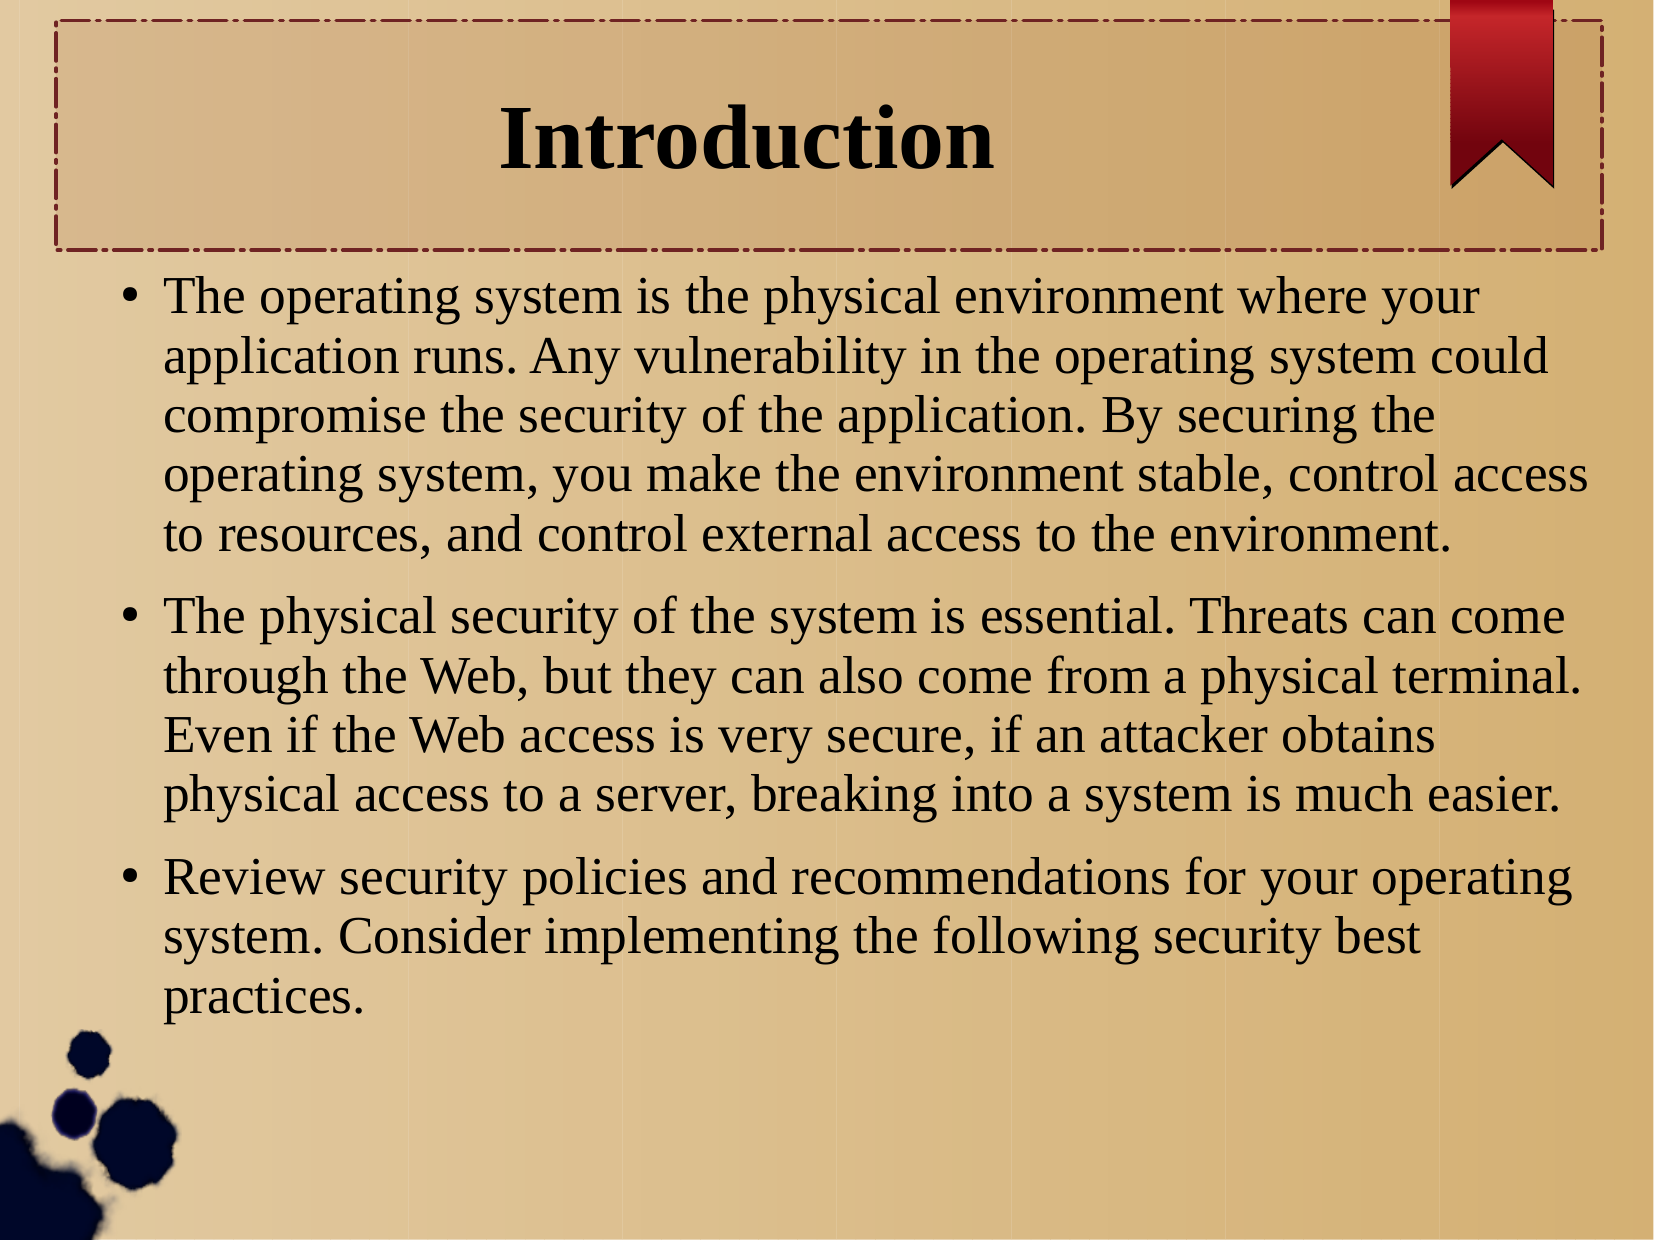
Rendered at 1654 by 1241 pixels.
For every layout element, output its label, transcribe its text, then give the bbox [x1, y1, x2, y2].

list The operating system is the physical environment where your application runs. Any vulnerability in the operating system could compromise the security of the application. By securing the operating system, you make the environment stable, control access to resources, and control external access to the environment. The physical security of the system is essential. Threats can come through the Web, but they can also come from a physical terminal. Even if the Web access is very secure, if an attacker obtains physical access to a server, breaking into a system is much easier. Review security policies and recommendations for your operating system. Consider implementing the following security best practices. [106, 266, 1595, 1075]
title Introduction [82, 47, 1412, 229]
